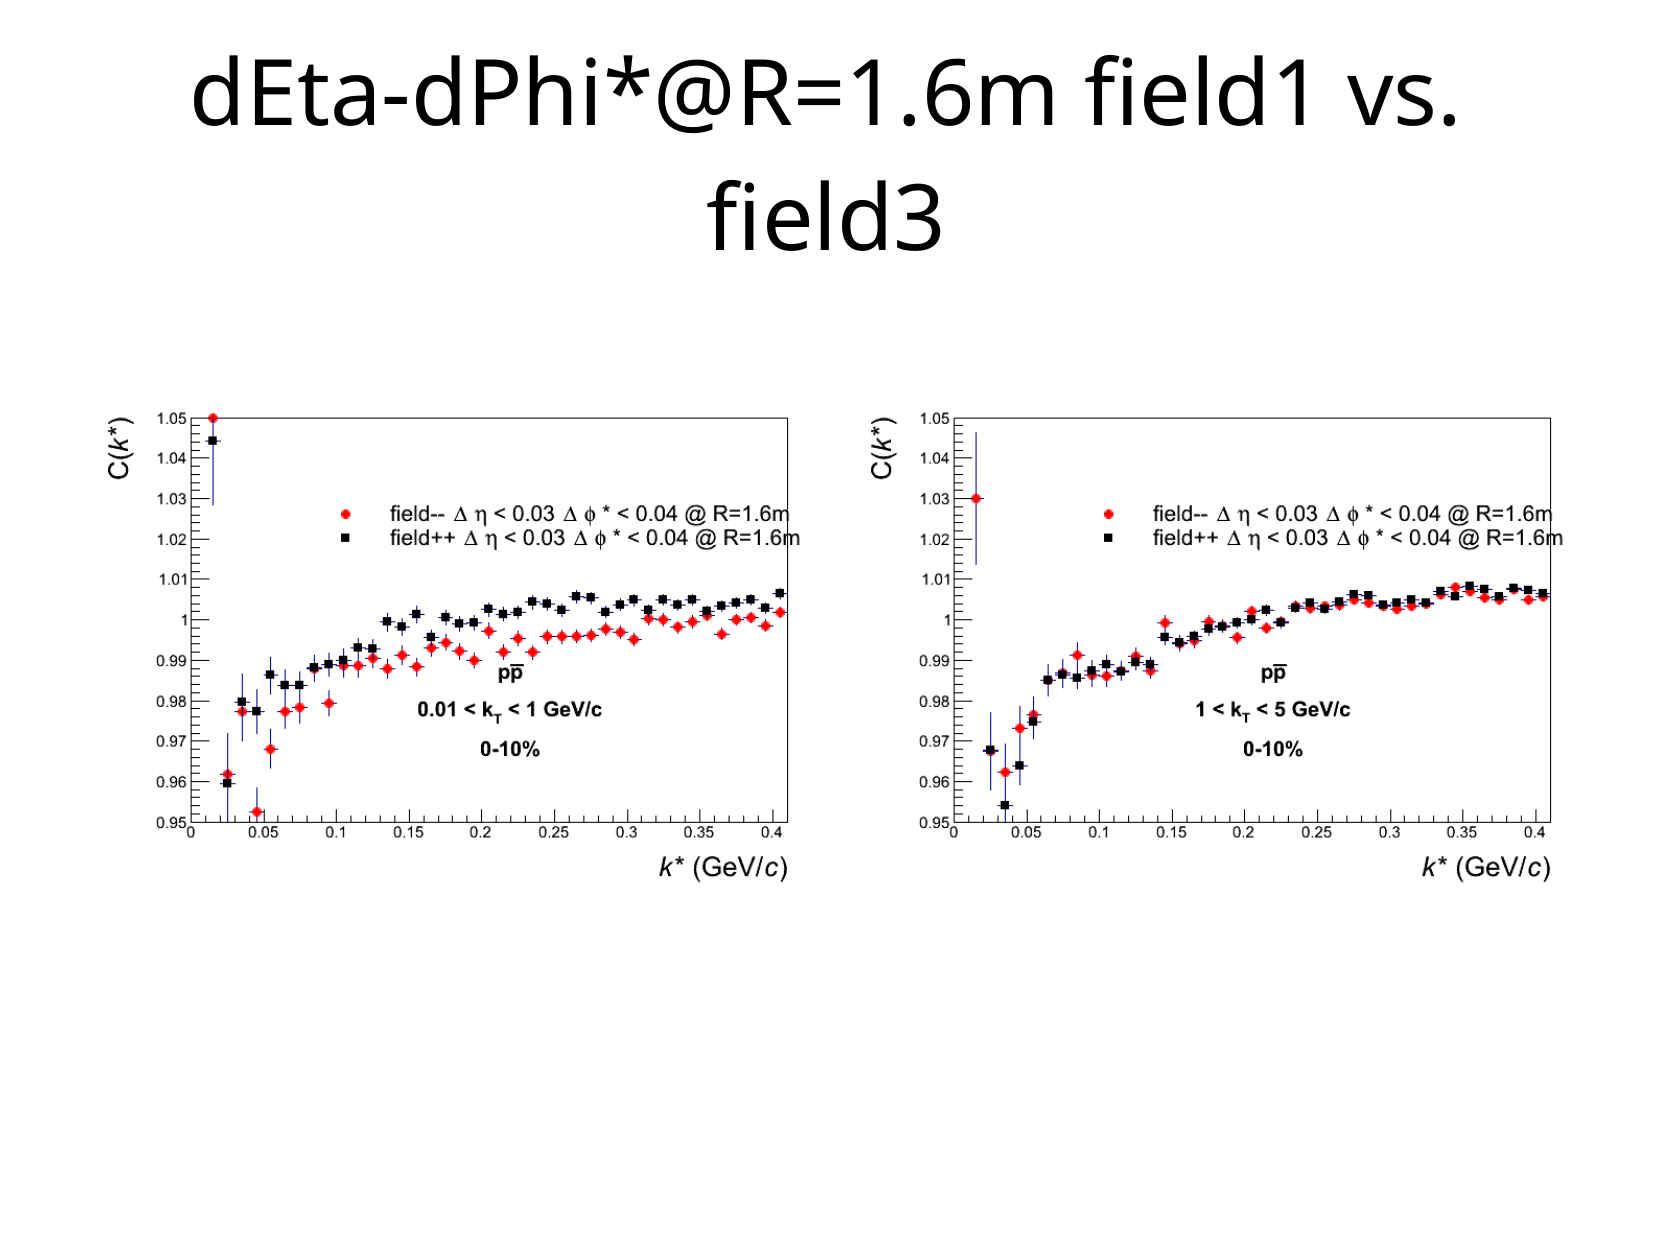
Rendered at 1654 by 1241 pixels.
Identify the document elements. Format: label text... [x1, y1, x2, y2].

picture [845, 403, 1572, 896]
title dEta-dPhi*@R=1.6m field1 vs. field3 [82, 49, 1571, 257]
picture [82, 403, 809, 896]
